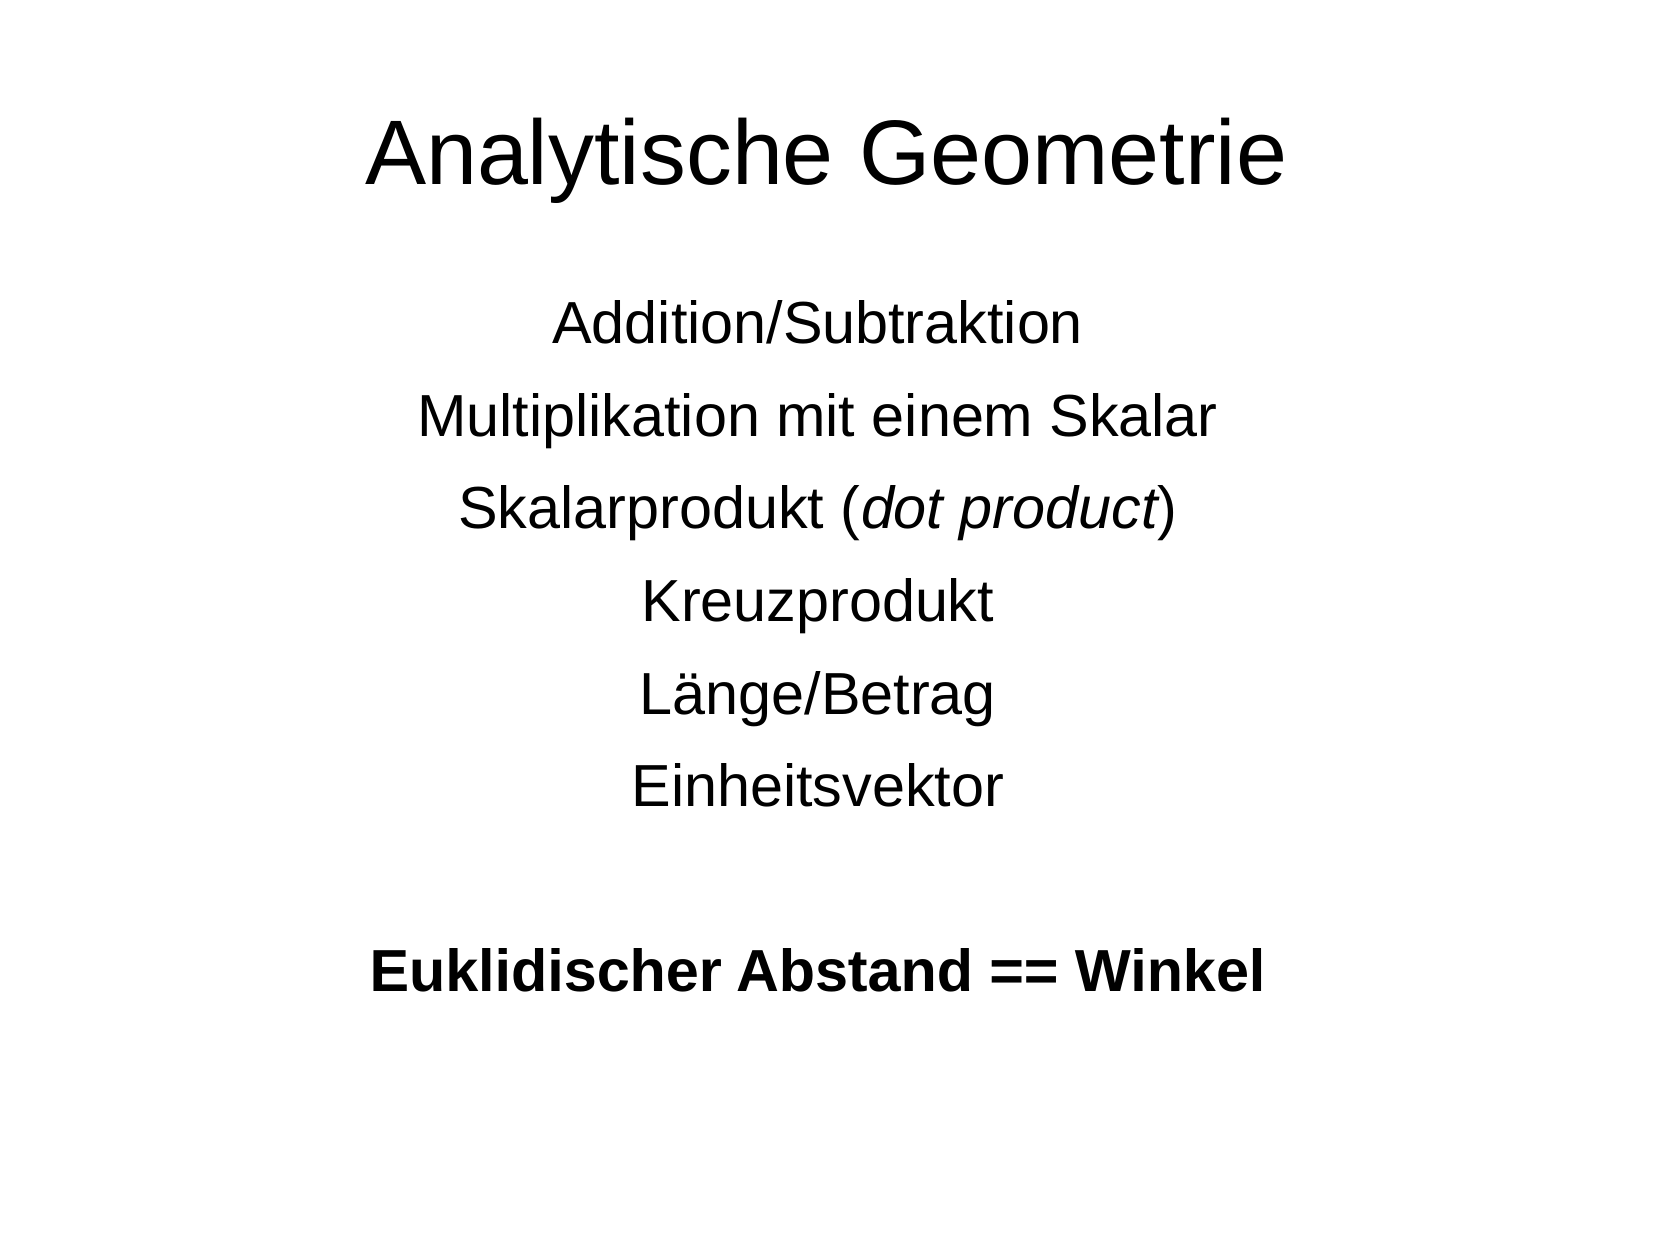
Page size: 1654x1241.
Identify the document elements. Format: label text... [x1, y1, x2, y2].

list Addition/Subtraktion Multiplikation mit einem Skalar Skalarprodukt (dot product) Kreuzprodukt Länge/Betrag Einheitsvektor Euklidischer Abstand == Winkel [82, 290, 1538, 1010]
title Analytische Geometrie [82, 49, 1571, 257]
